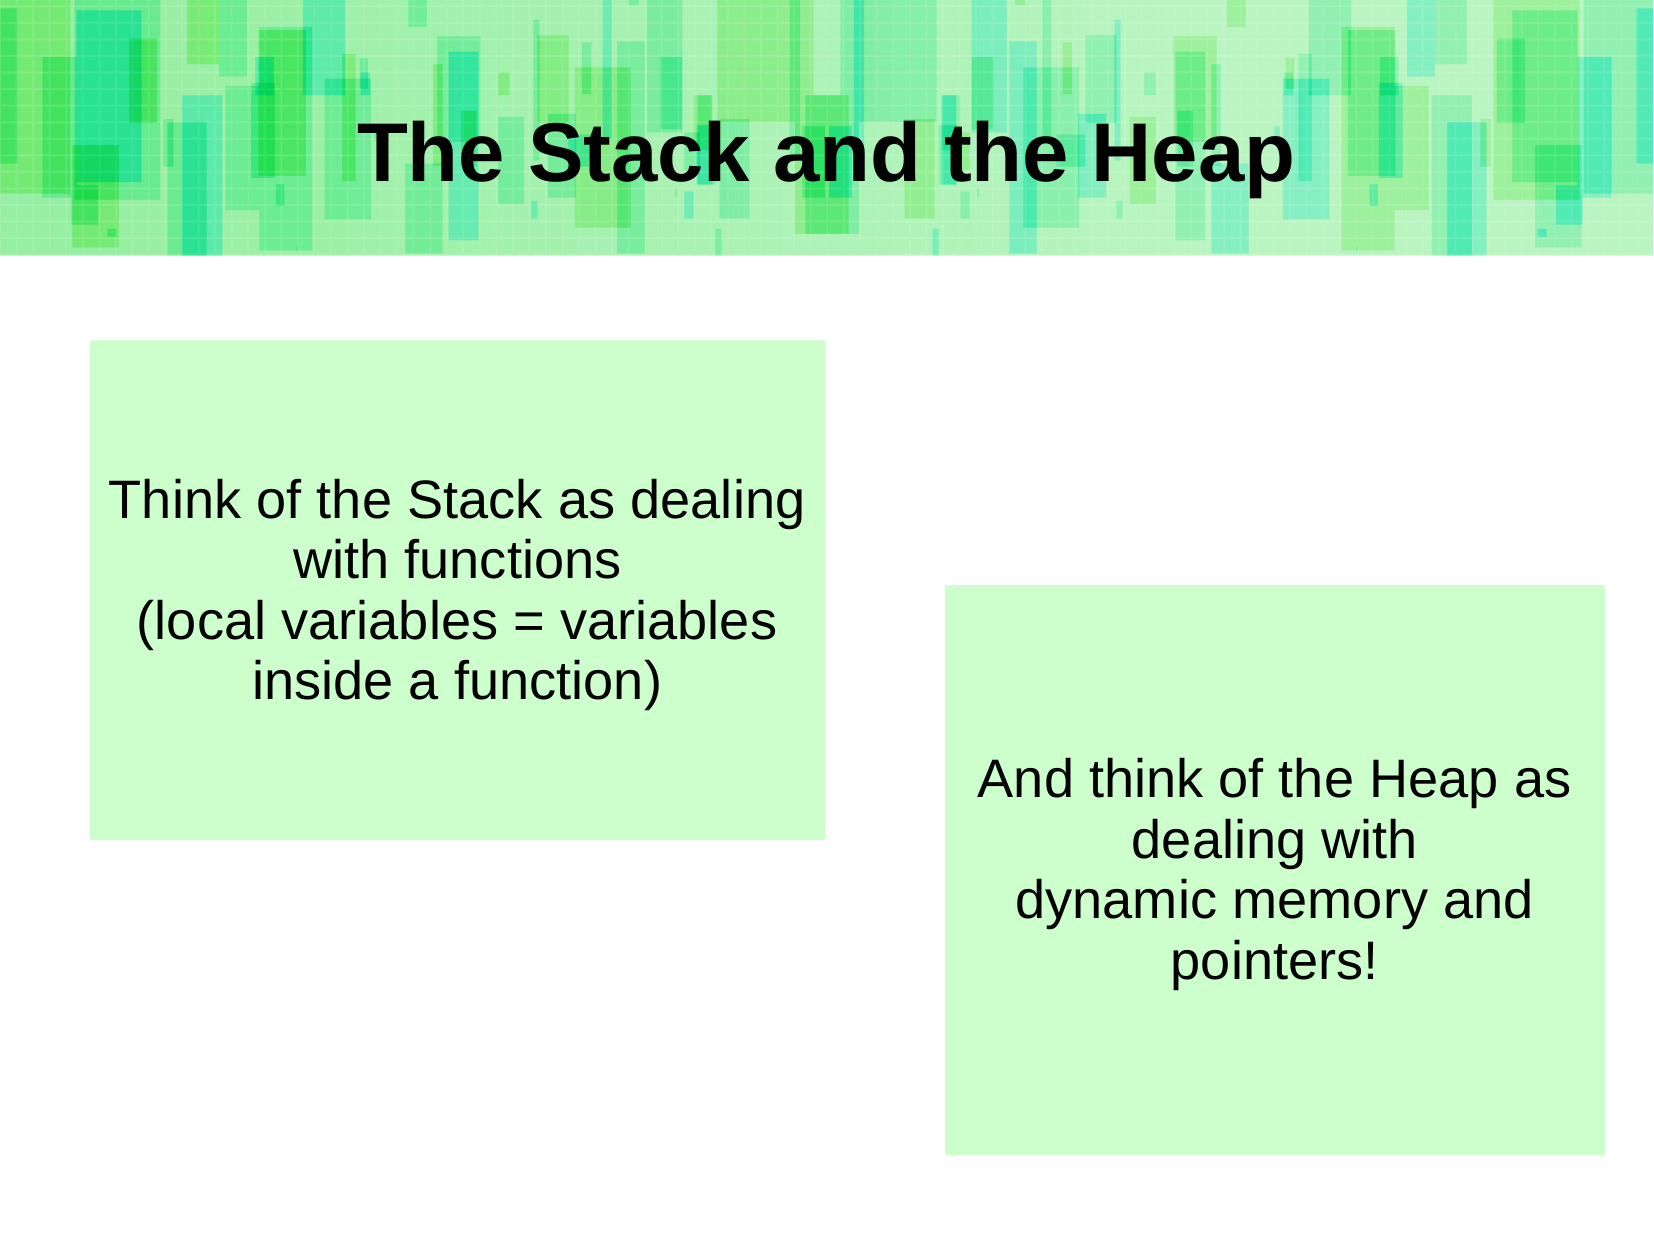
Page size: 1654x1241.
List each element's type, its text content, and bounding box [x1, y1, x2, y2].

text_box Think of the Stack as dealing with functions (local variables = variables inside a function) [90, 340, 826, 841]
text_box And think of the Heap as dealing with dynamic memory and pointers! [945, 585, 1606, 1156]
title The Stack and the Heap [82, 49, 1571, 257]
picture [0, 0, 1654, 1241]
